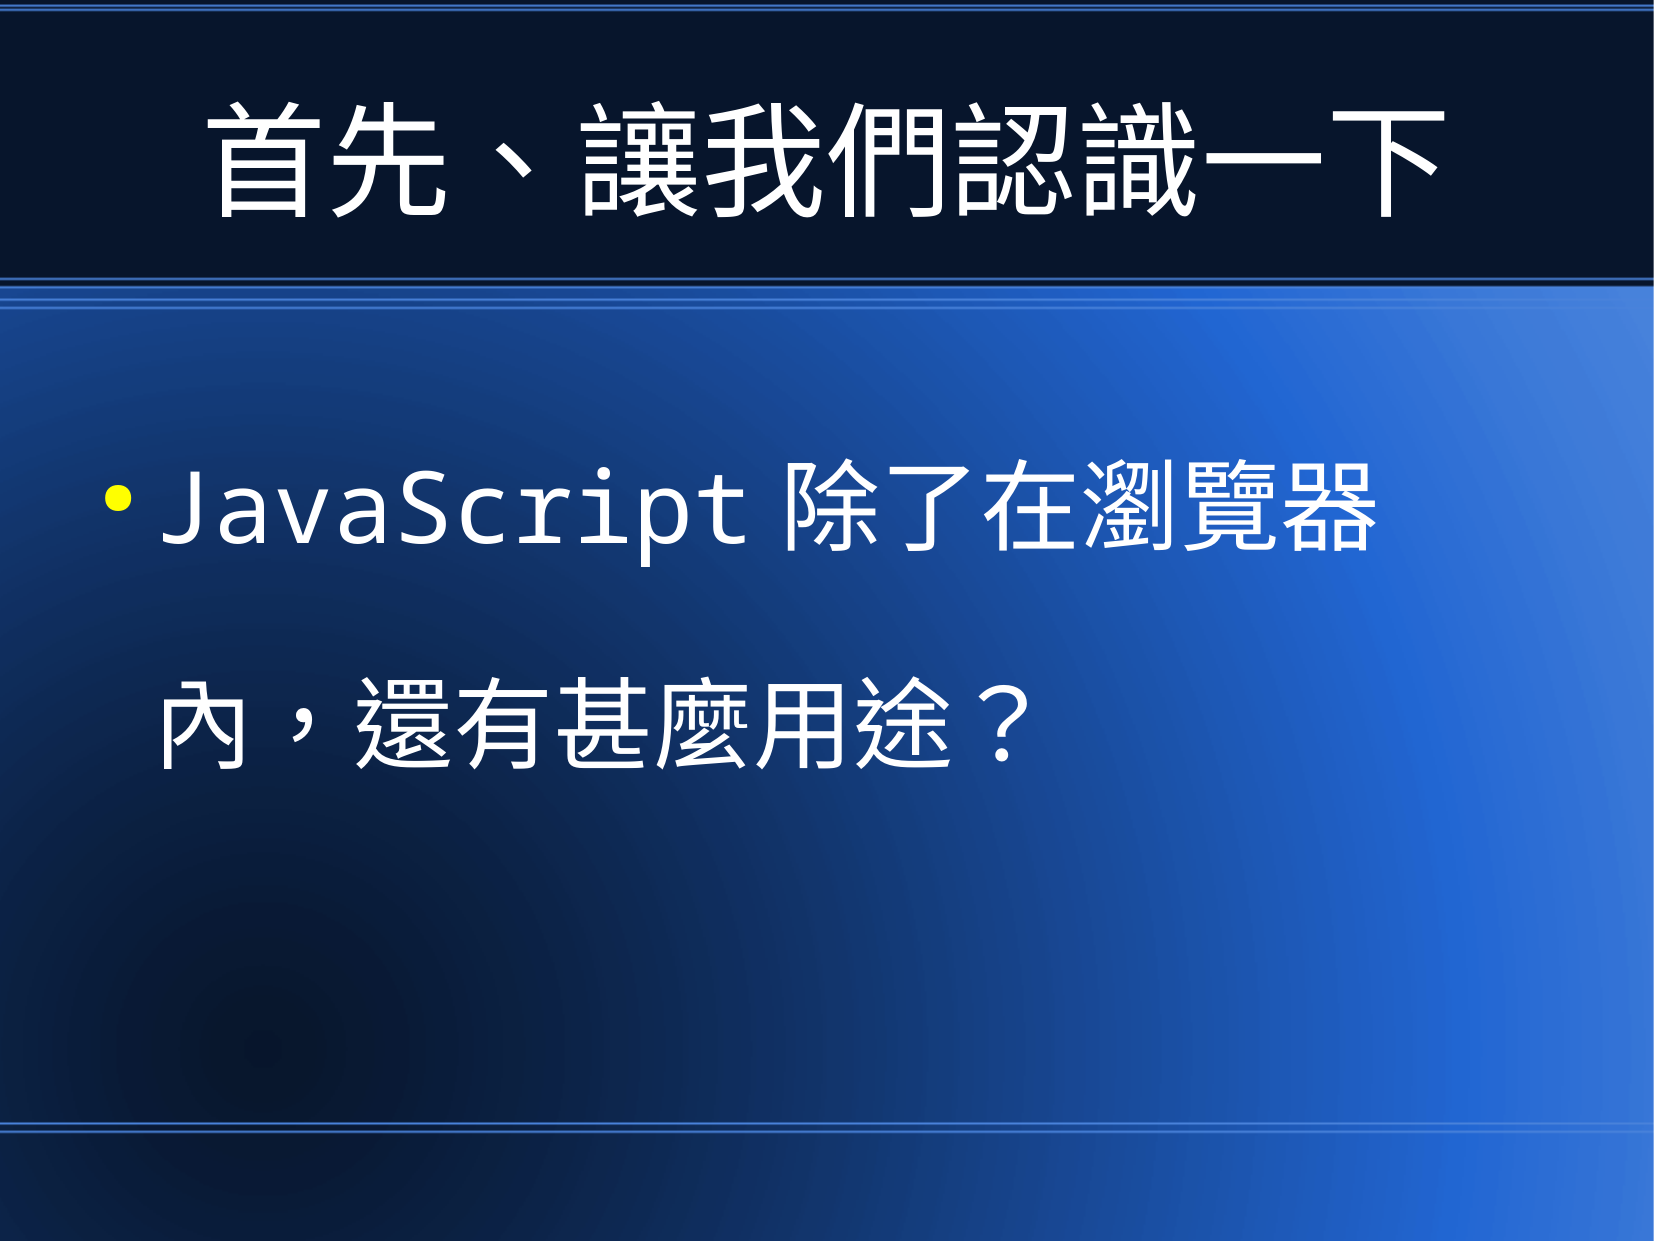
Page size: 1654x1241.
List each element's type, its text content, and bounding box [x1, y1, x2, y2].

list JavaScript除了在瀏覽器內，還有甚麼用途？ [82, 355, 1571, 1241]
title 首先、讓我們認識一下 [82, 49, 1571, 257]
picture [0, 0, 1654, 1241]
